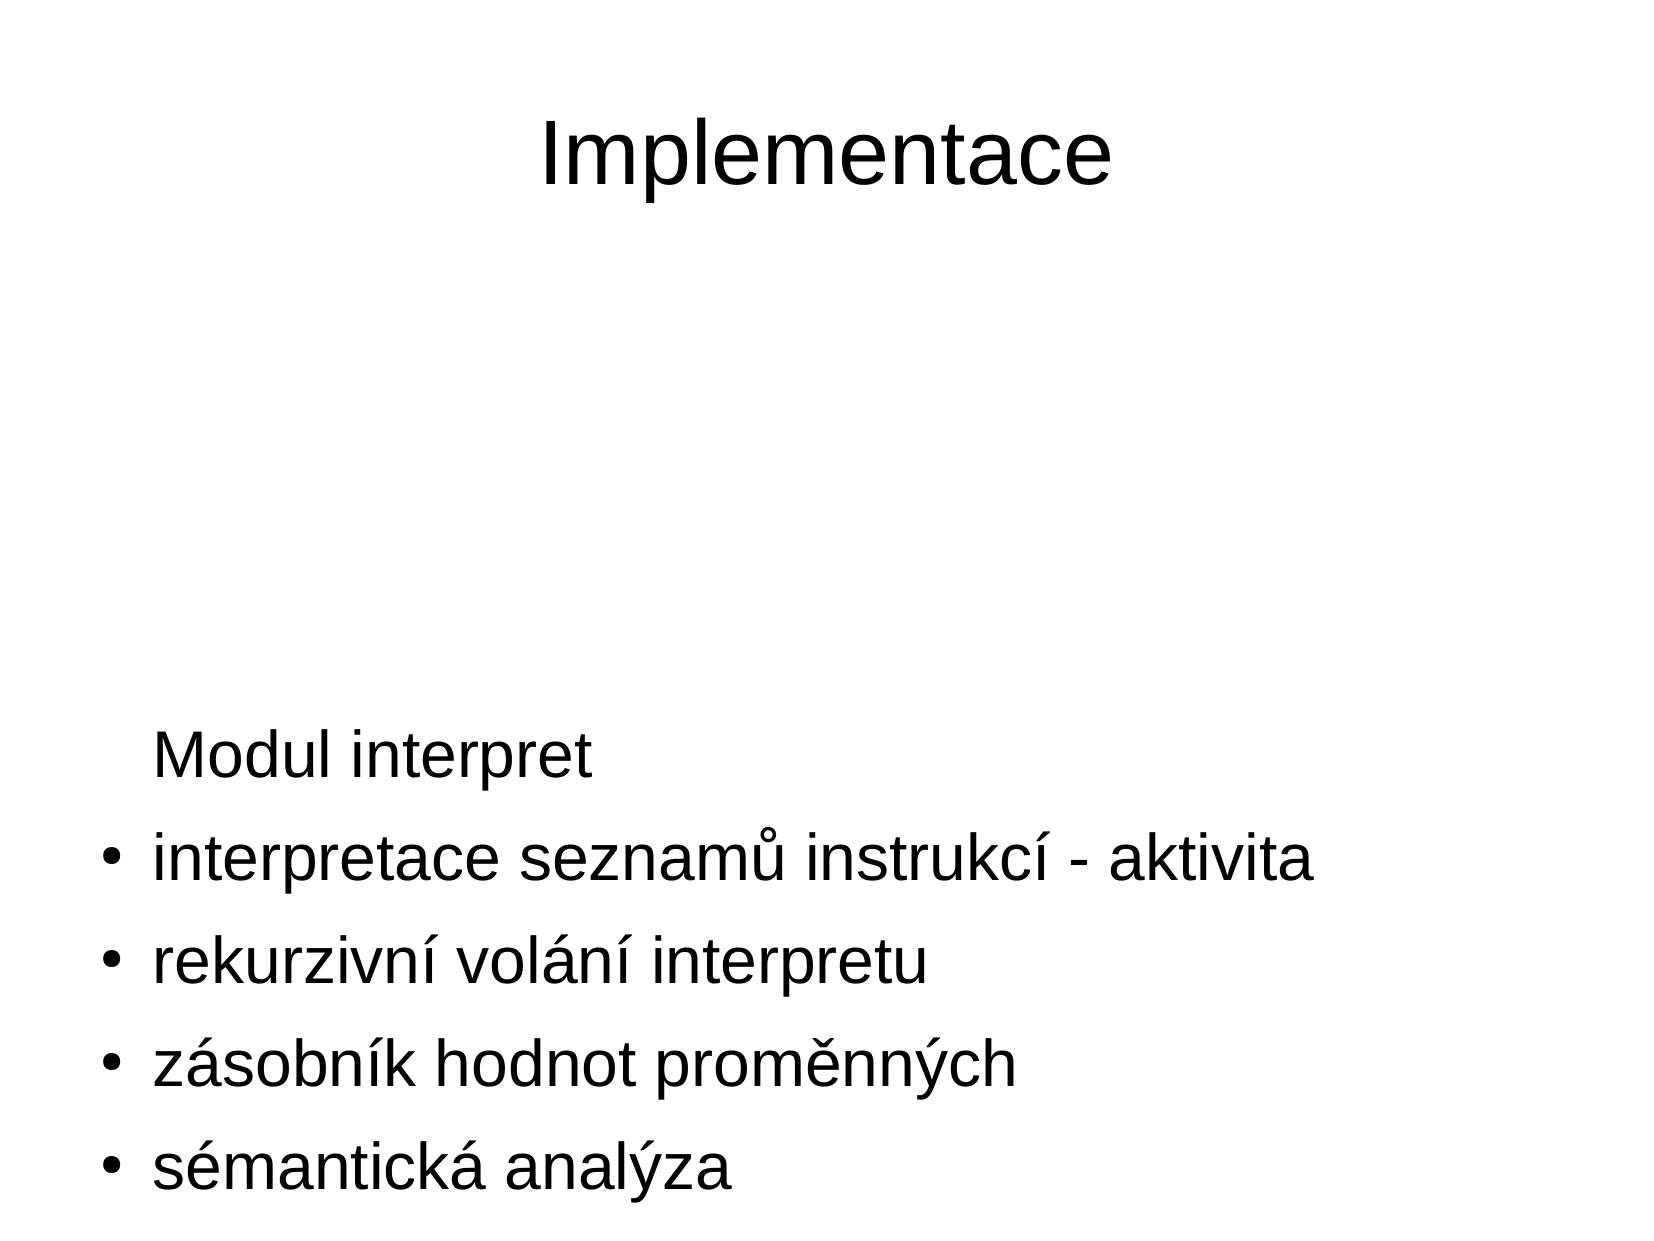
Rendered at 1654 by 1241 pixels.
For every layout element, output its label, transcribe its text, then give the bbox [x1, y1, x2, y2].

title Implementace [82, 49, 1571, 257]
list Modul interpret interpretace seznamů instrukcí - aktivita rekurzivní volání interpretu zásobník hodnot proměnných sémantická analýza [82, 717, 1571, 1205]
